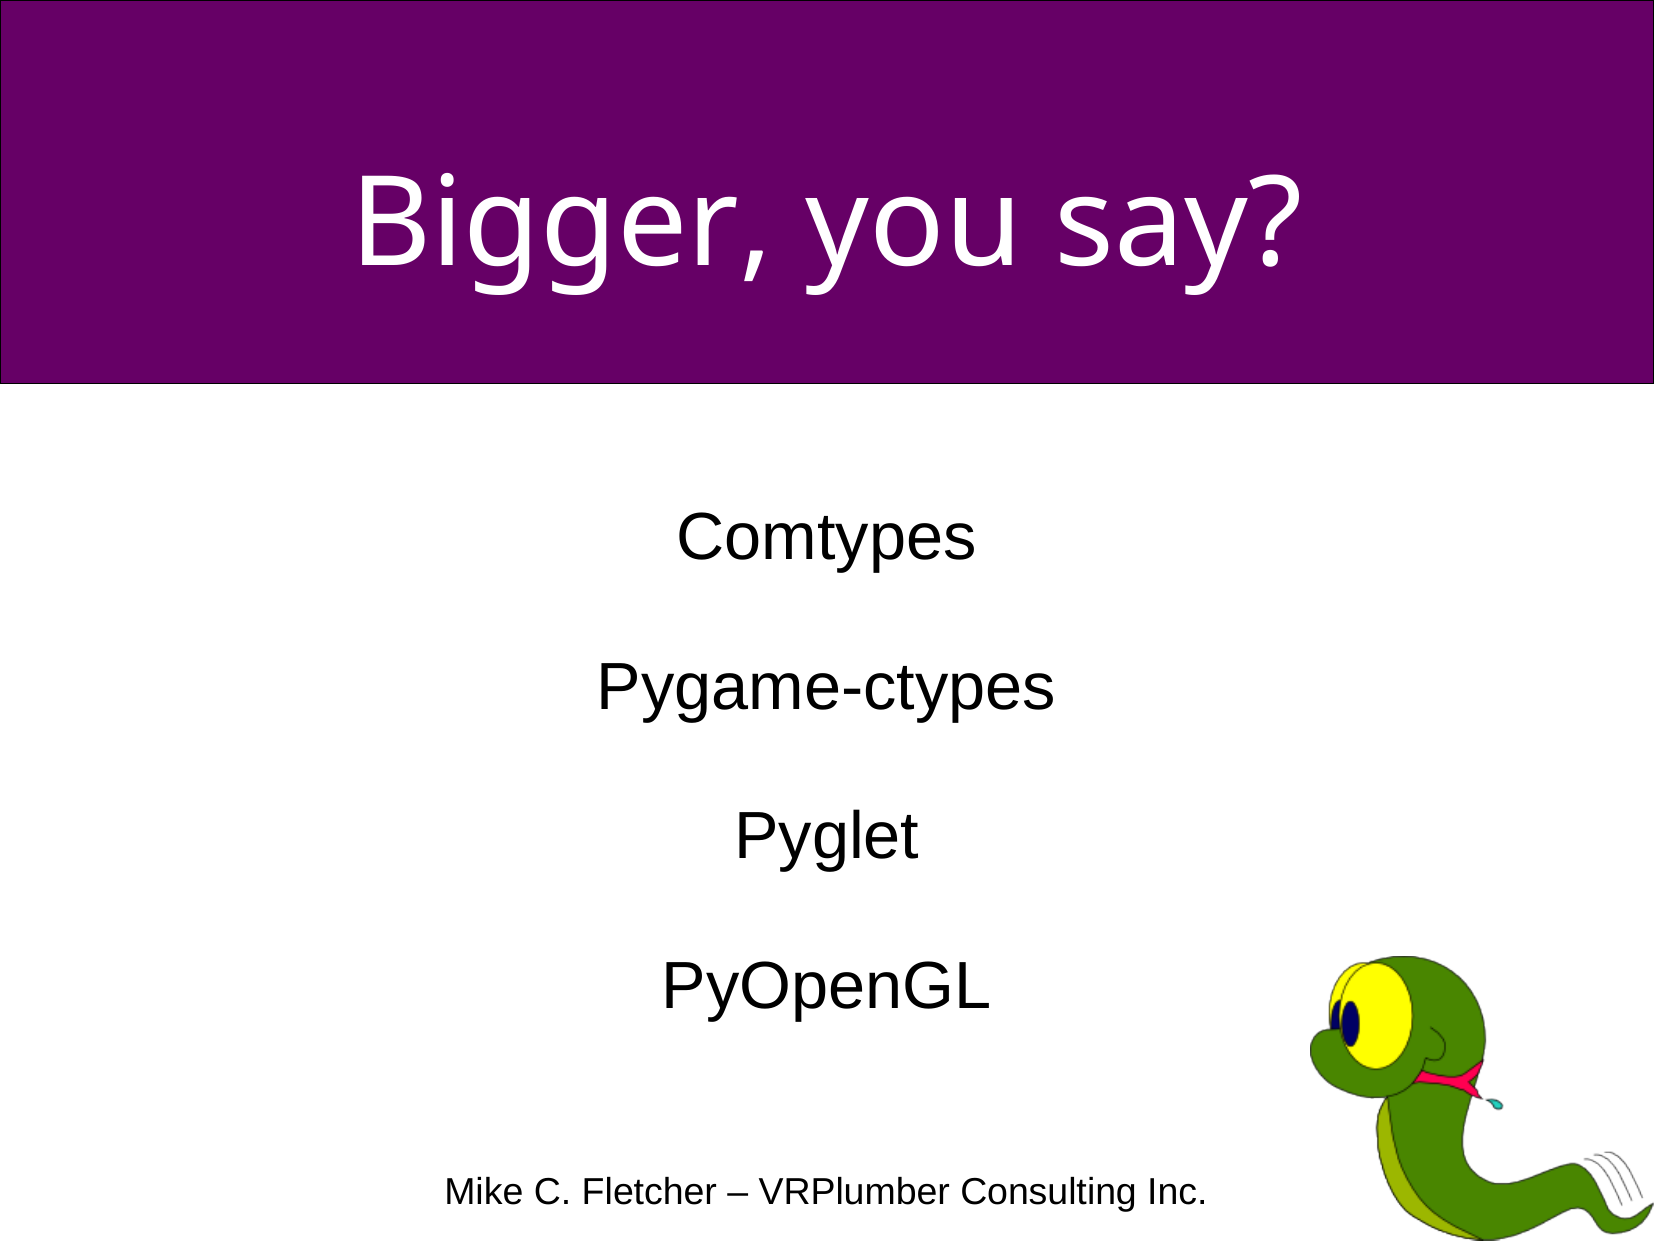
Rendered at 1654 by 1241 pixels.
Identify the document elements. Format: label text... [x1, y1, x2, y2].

subtitle Comtypes Pygame-ctypes Pyglet PyOpenGL [82, 420, 1571, 1102]
picture [1310, 956, 1654, 1241]
title Bigger, you say? [82, 56, 1571, 377]
